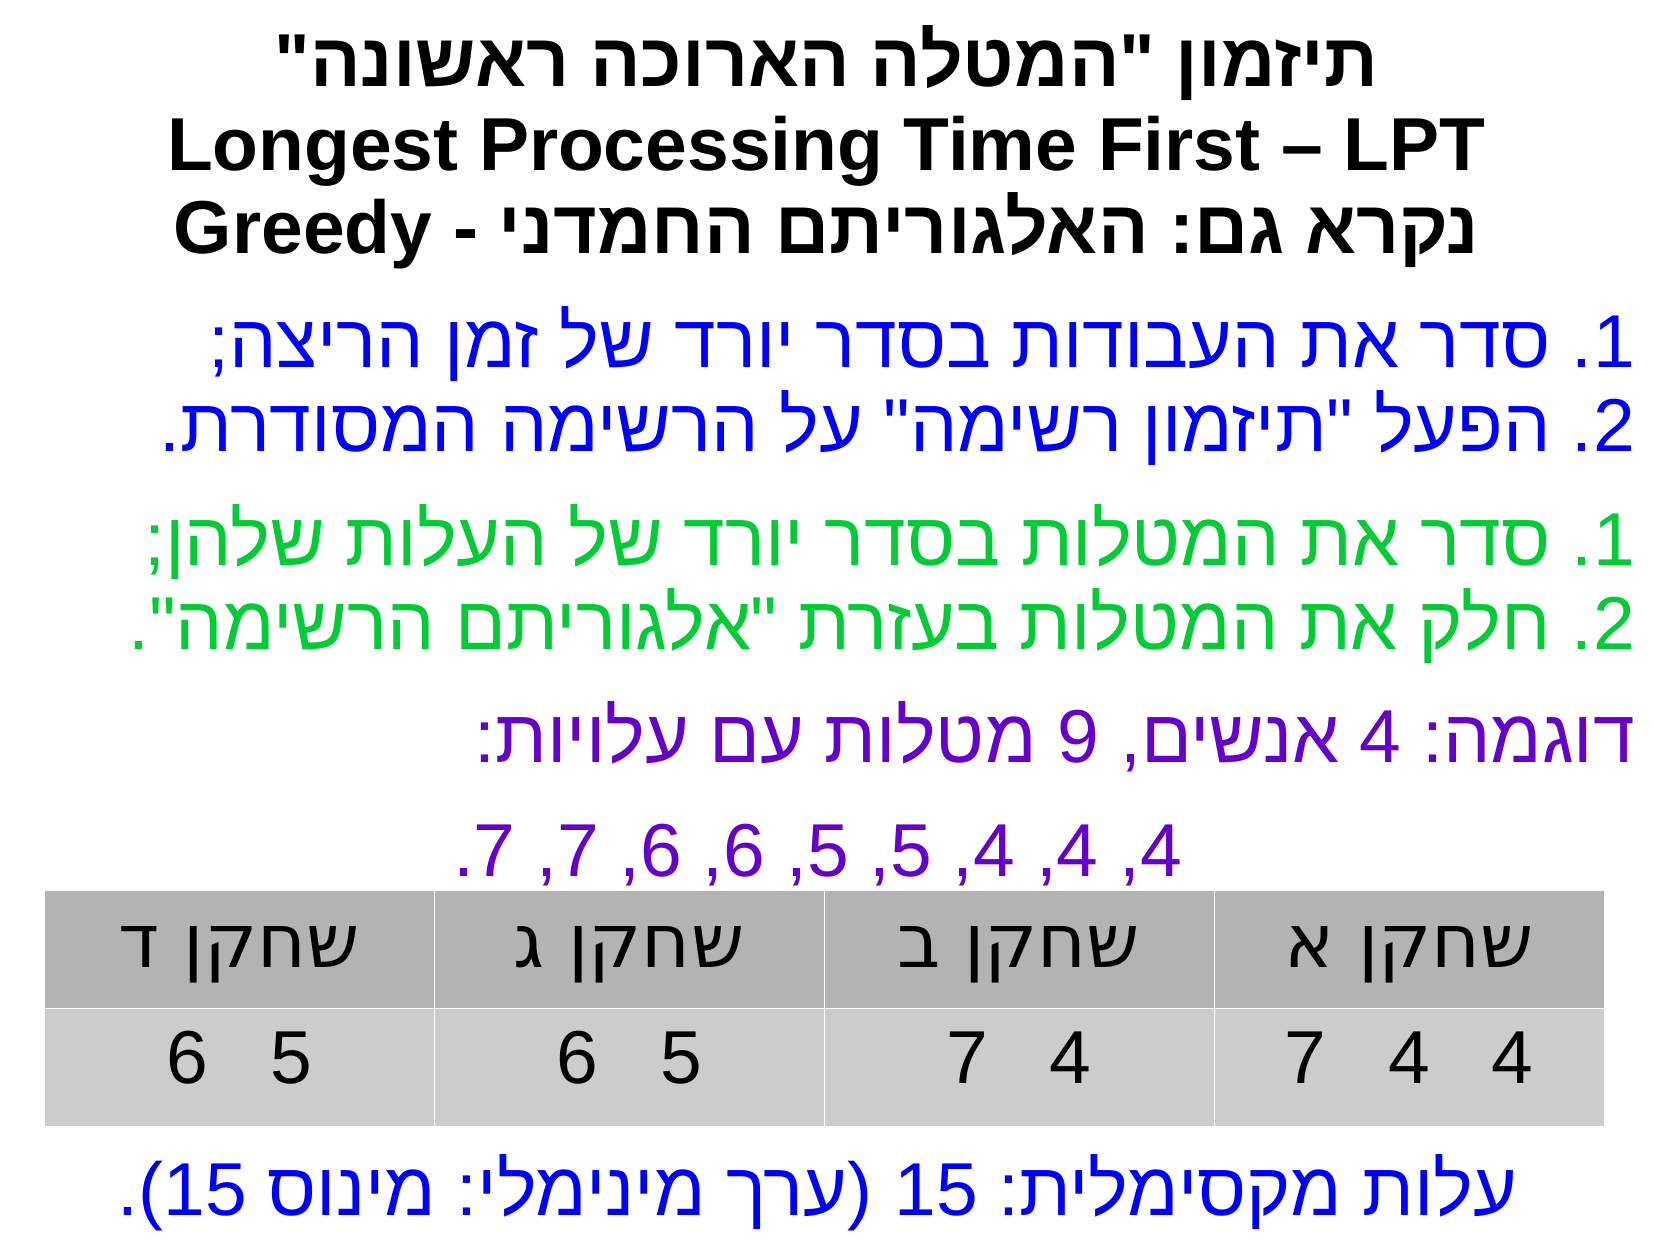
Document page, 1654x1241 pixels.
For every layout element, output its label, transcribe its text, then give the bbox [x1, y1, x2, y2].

table_header שחקן ג [435, 891, 824, 1008]
list 1. סדר את העבודות בסדר יורד של זמן הריצה; 2. הפעל "תיזמון רשימה" על הרשימה המסודרת. 1. סדר את המטלות בסדר יורד של העלות שלהן; 2. חלק את המטלות בעזרת "אלגוריתם הרשימה". דוגמה: 4 אנשים, 9 מטלות עם עלויות: 4, 4, 4, 5, 5, 6, 6, 7, 7. עלות מקסימלית: 15 (ערך מינימלי: מינוס 15). [0, 300, 1636, 736]
table_cell 6 5 [45, 1009, 434, 1126]
title תיזמון "המטלה הארוכה ראשונה" Longest Processing Time First – LPT נקרא גם: האלגוריתם החמדני - Greedy [0, 18, 1654, 271]
table_cell 6 5 [435, 1009, 824, 1126]
table_cell 7 4 4 [1215, 1009, 1604, 1126]
table_header שחקן א [1215, 891, 1604, 1008]
table_header שחקן ד [45, 891, 434, 1008]
table_header שחקן ב [825, 891, 1214, 1008]
table_cell 7 4 [825, 1009, 1214, 1126]
